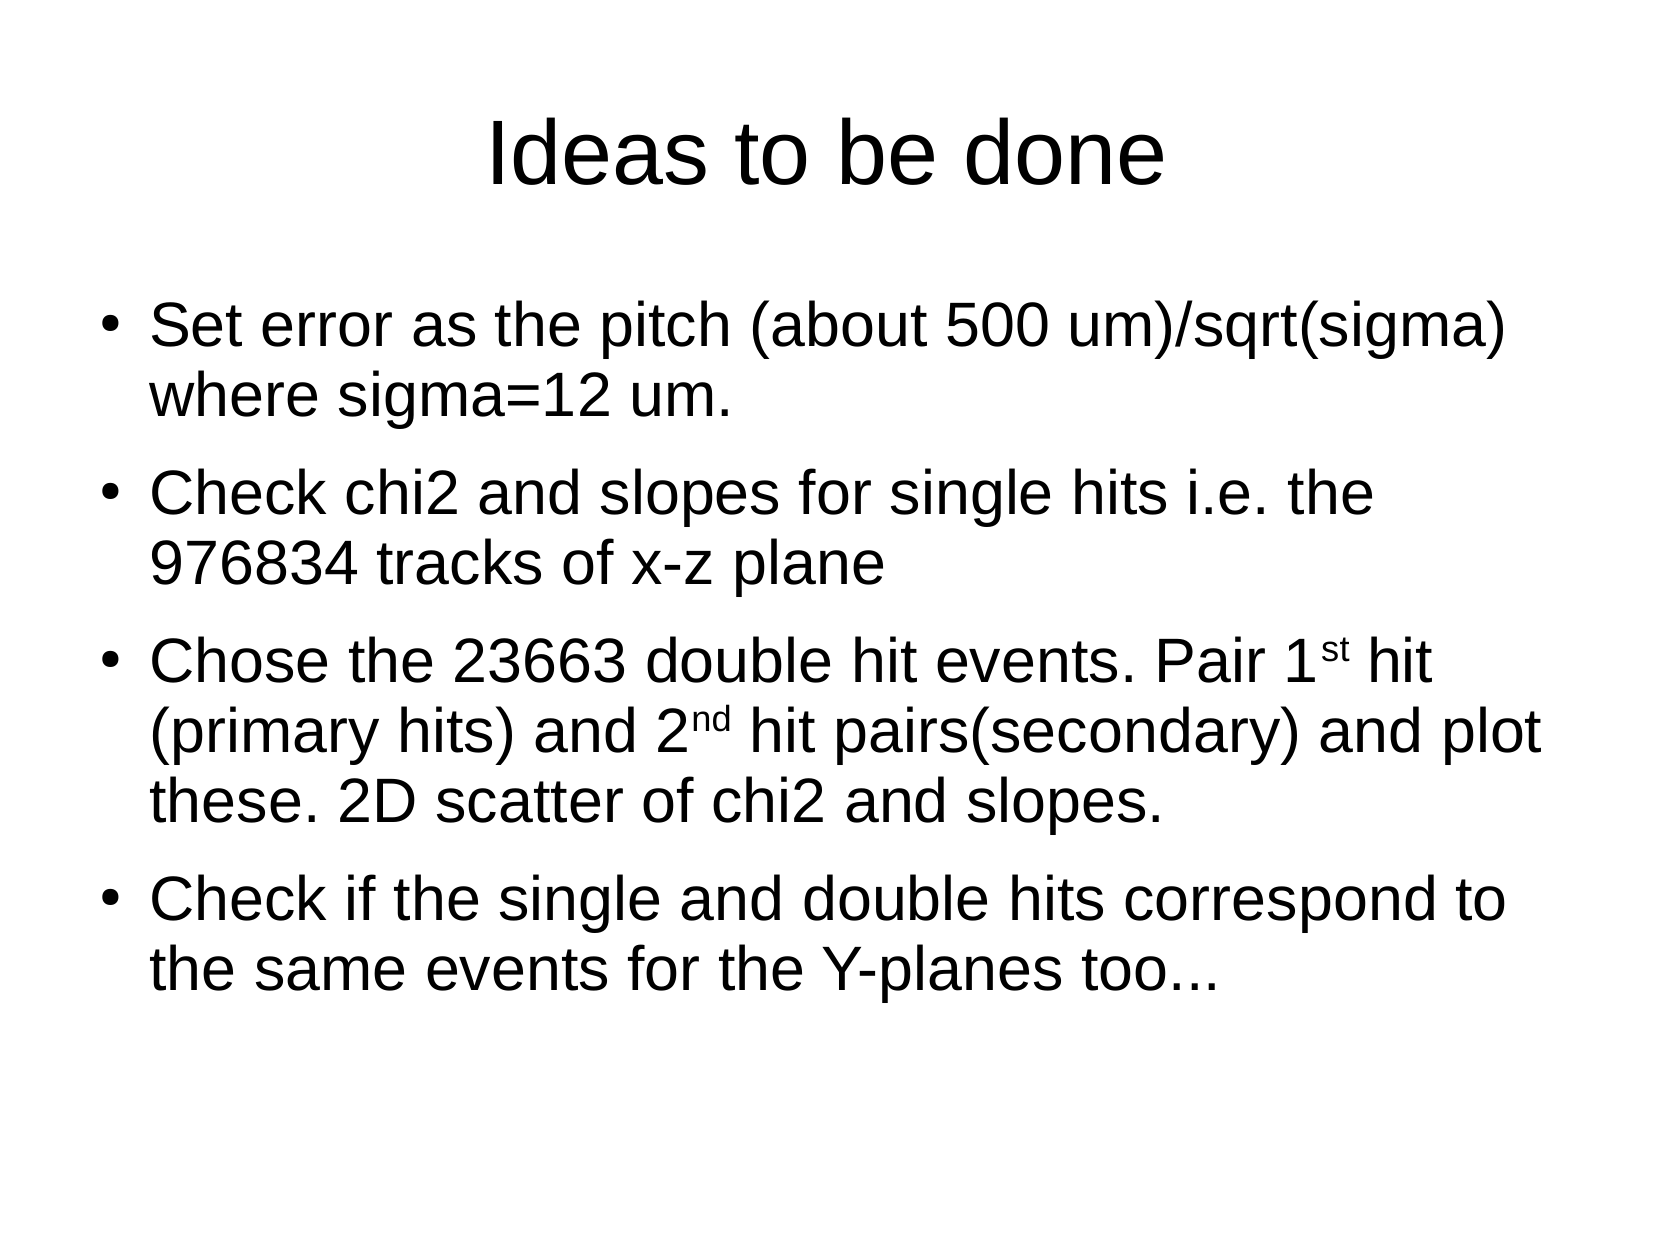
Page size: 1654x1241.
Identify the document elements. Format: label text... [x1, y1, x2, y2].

title Ideas to be done [82, 49, 1571, 257]
list Set error as the pitch (about 500 um)/sqrt(sigma) where sigma=12 um. Check chi2 and slopes for single hits i.e. the 976834 tracks of x-z plane Chose the 23663 double hit events. Pair 1st hit (primary hits) and 2nd hit pairs(secondary) and plot these. 2D scatter of chi2 and slopes. Check if the single and double hits correspond to the same events for the Y-planes too... [82, 290, 1571, 1010]
